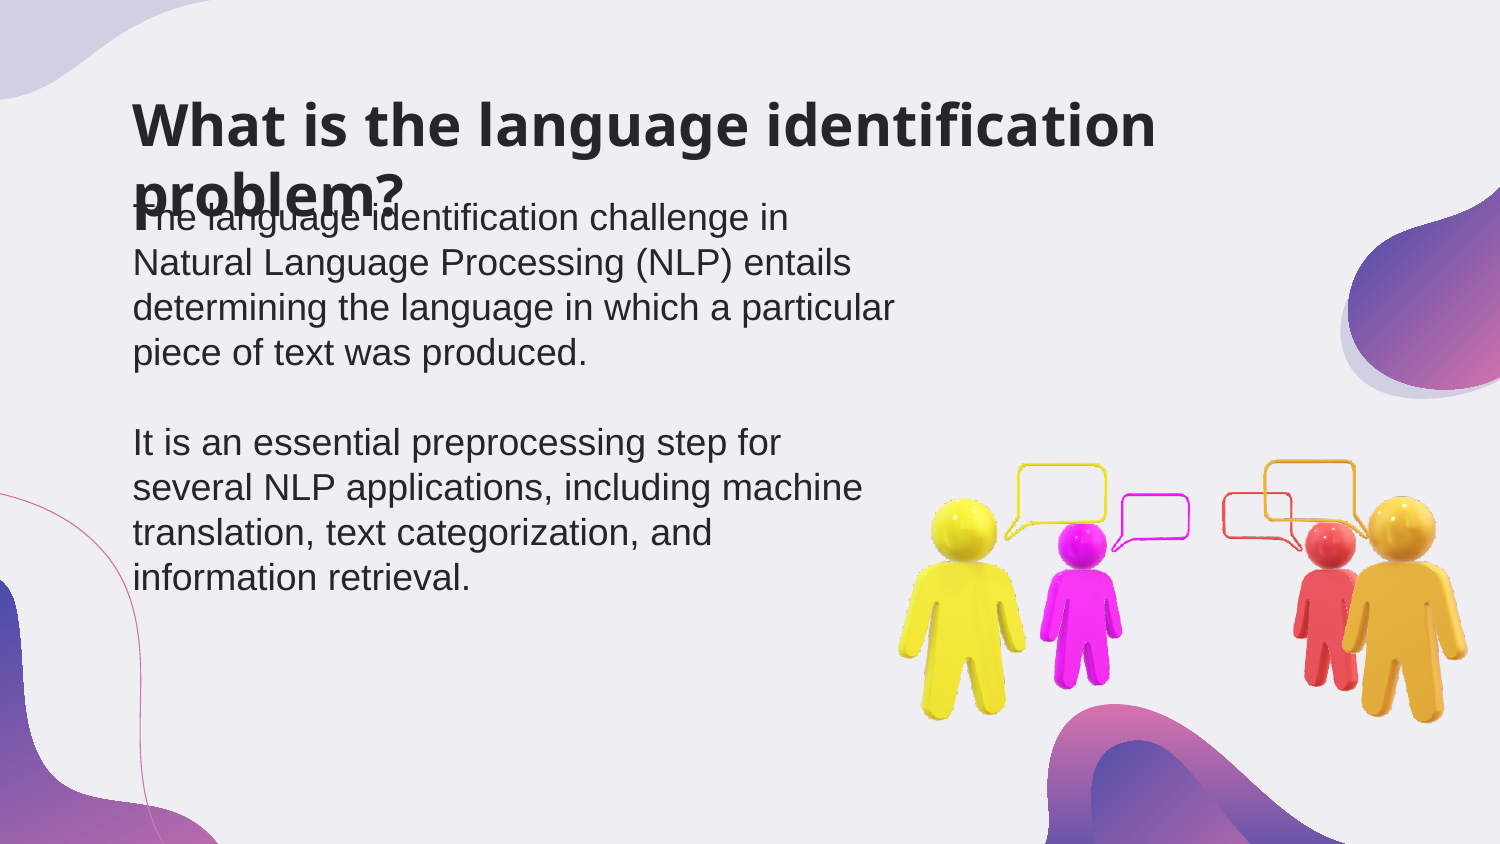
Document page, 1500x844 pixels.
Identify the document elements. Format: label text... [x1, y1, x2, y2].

picture [881, 453, 1475, 729]
title What is the language identification problem? [116, 72, 1383, 167]
text_box The language identification challenge in Natural Language Processing (NLP) entails determining the language in which a particular piece of text was produced. It is an essential preprocessing step for several NLP applications, including machine translation, text categorization, and information retrieval. [117, 185, 914, 606]
